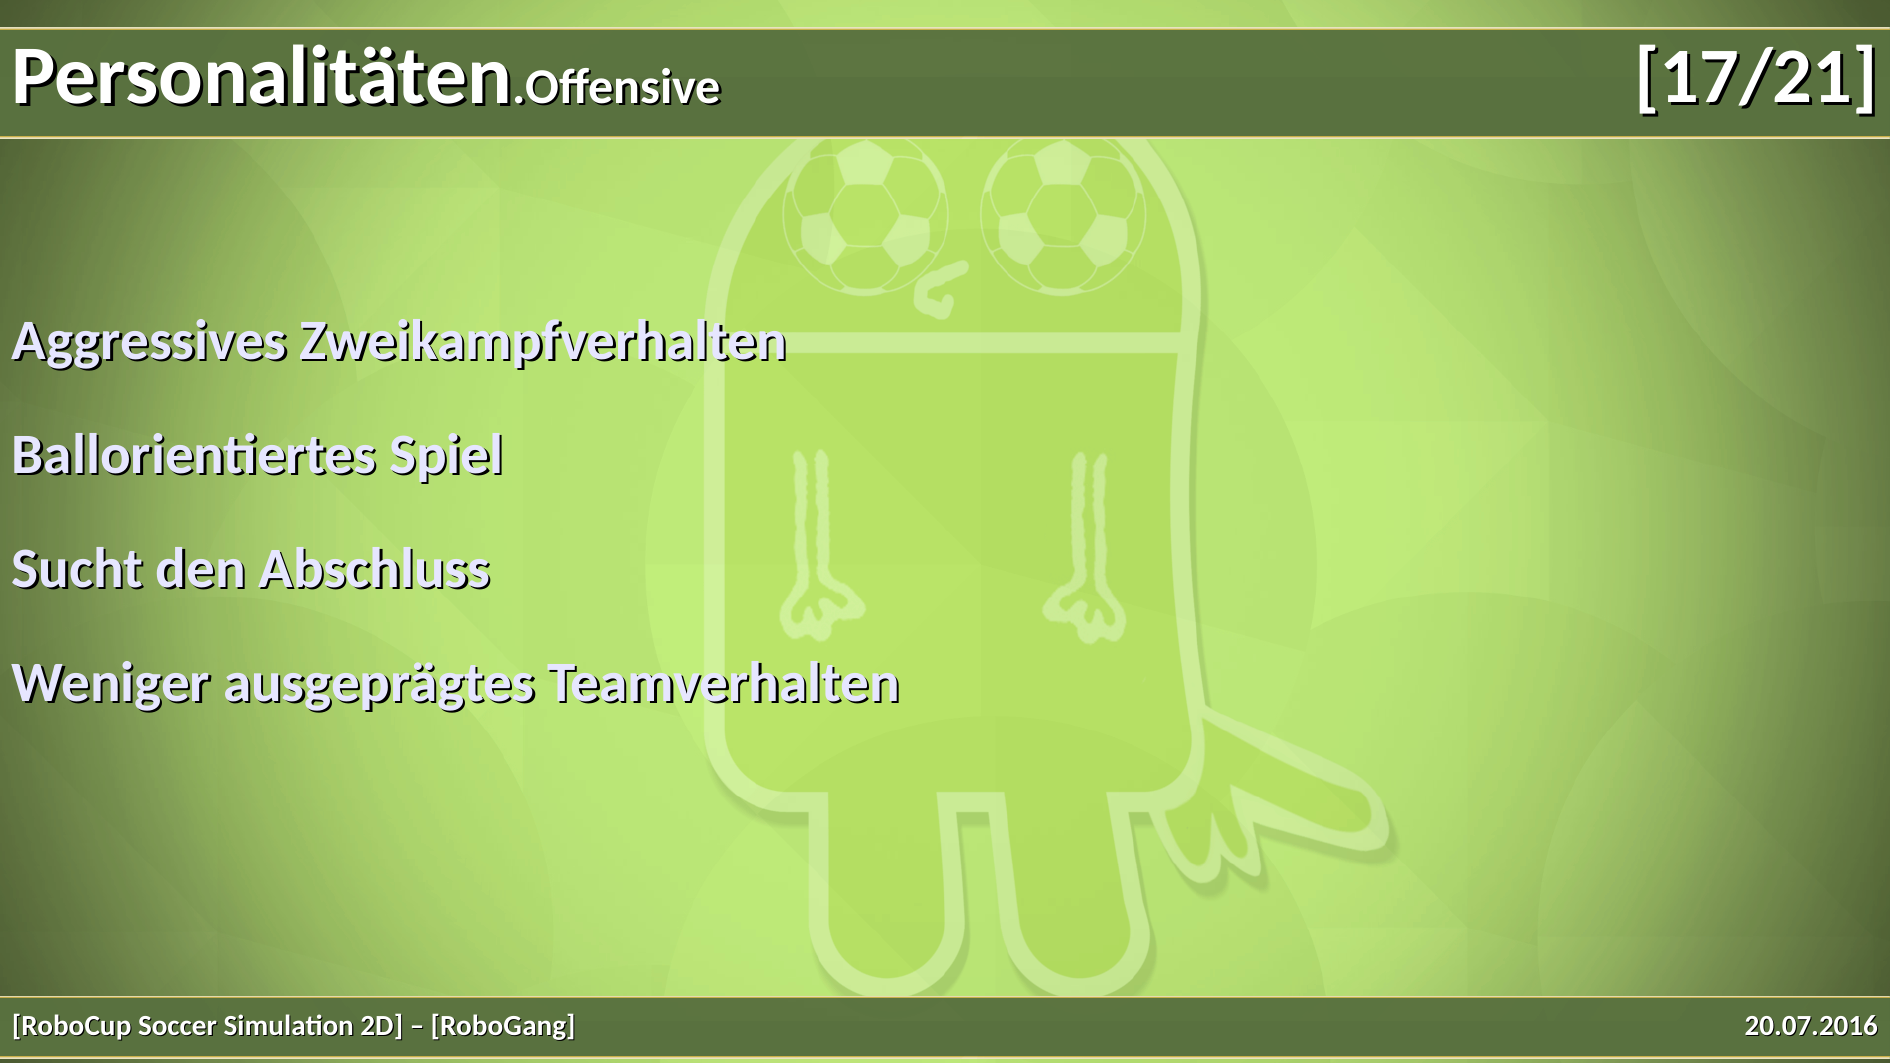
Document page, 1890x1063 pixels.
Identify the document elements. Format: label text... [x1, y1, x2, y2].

title Personalitäten.Offensive [11, 32, 1430, 134]
title 20.07.2016 [1629, 1003, 1878, 1052]
title [RoboCup Soccer Simulation 2D] – [RoboGang] [11, 1003, 1063, 1052]
picture [0, 0, 1890, 1063]
subtitle Aggressives Zweikampfverhalten Ballorientiertes Spiel Sucht den Abschluss Weniger ausgeprägtes Teamverhalten [11, 259, 1878, 910]
title [17/21] [1535, 34, 1878, 131]
